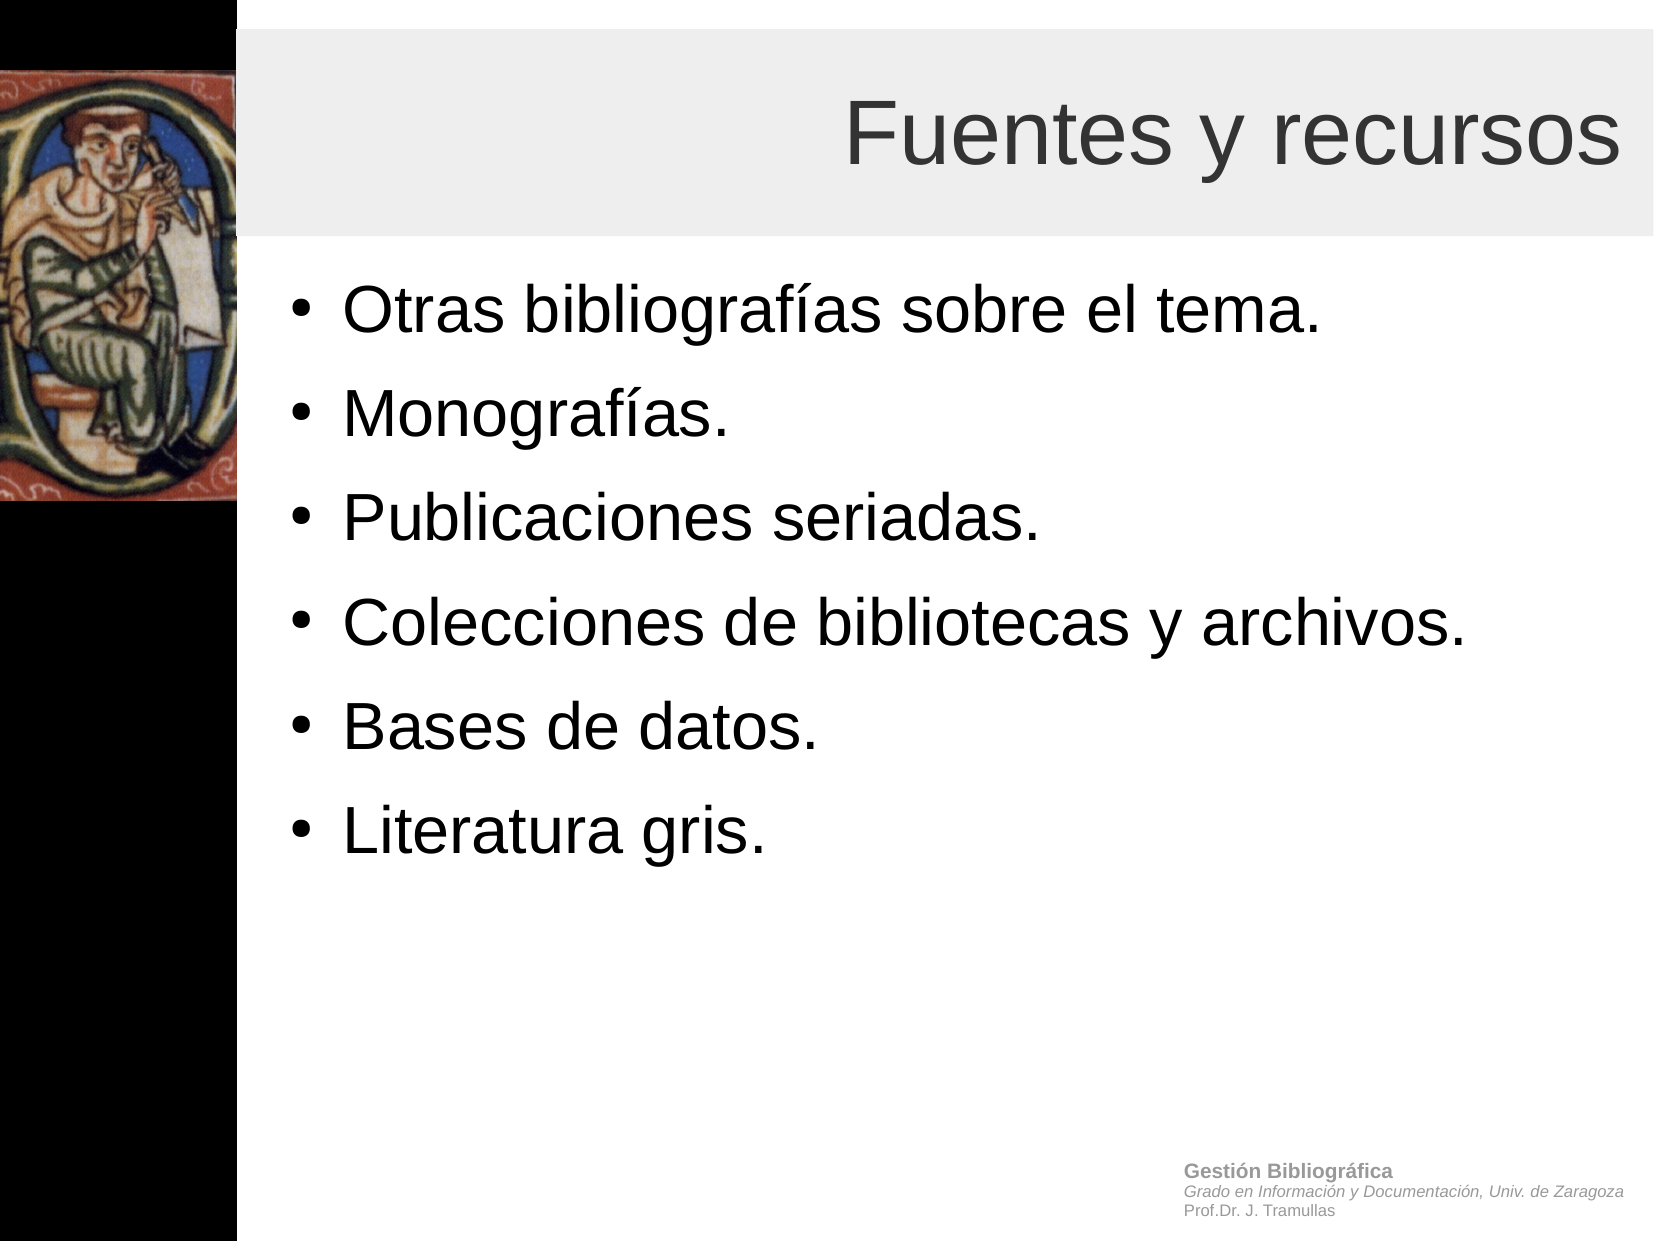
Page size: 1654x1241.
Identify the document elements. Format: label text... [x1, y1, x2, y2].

list Otras bibliografías sobre el tema. Monografías. Publicaciones seriadas. Colecciones de bibliotecas y archivos. Bases de datos. Literatura gris. [271, 271, 1619, 1134]
picture [0, 70, 237, 501]
title Fuentes y recursos [236, 29, 1654, 237]
